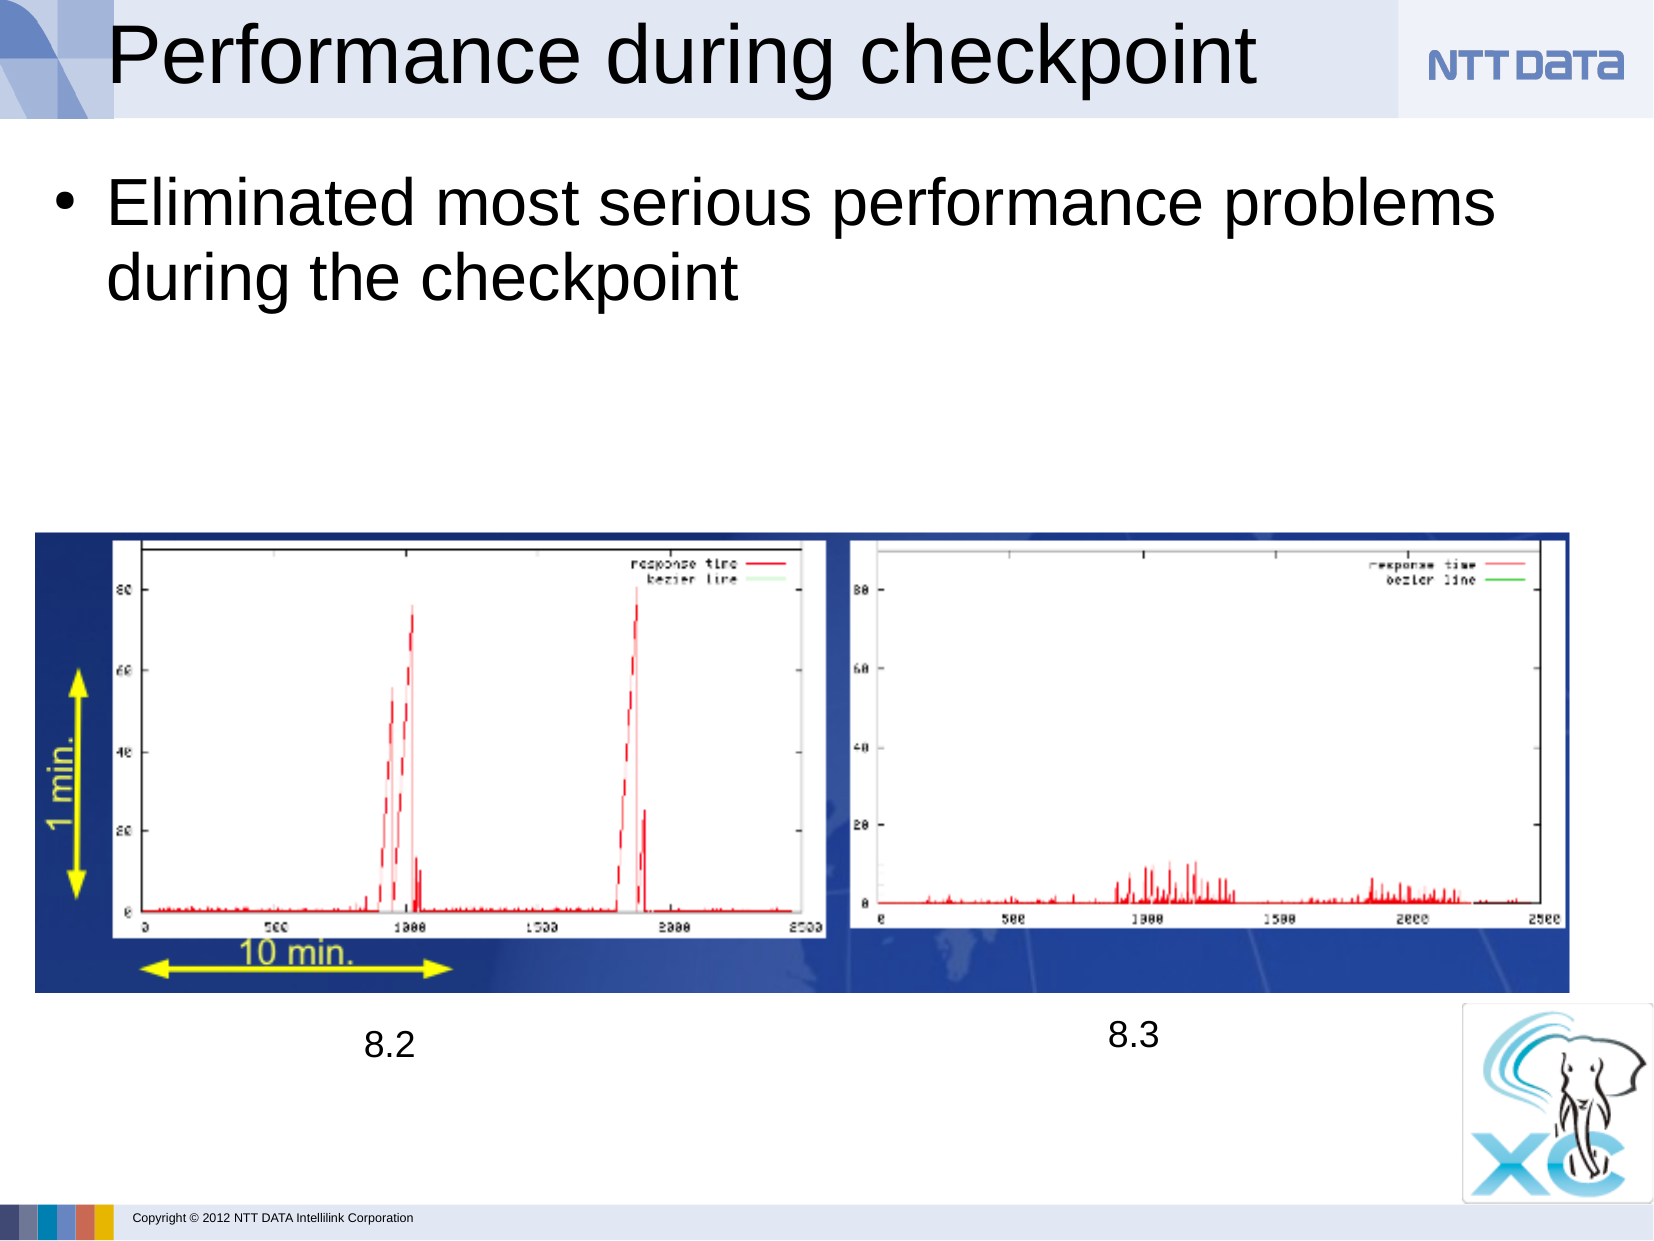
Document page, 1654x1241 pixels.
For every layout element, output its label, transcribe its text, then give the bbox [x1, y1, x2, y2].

text_box 8.3 [1039, 1006, 1229, 1063]
picture [1429, 50, 1624, 80]
picture [1462, 1003, 1654, 1204]
picture [0, 0, 114, 119]
text_box 8.2 [295, 1015, 485, 1073]
picture [35, 531, 1572, 993]
list Eliminated most serious performance problems during the checkpoint [35, 165, 1573, 1193]
title Performance during checkpoint [106, 7, 1399, 101]
